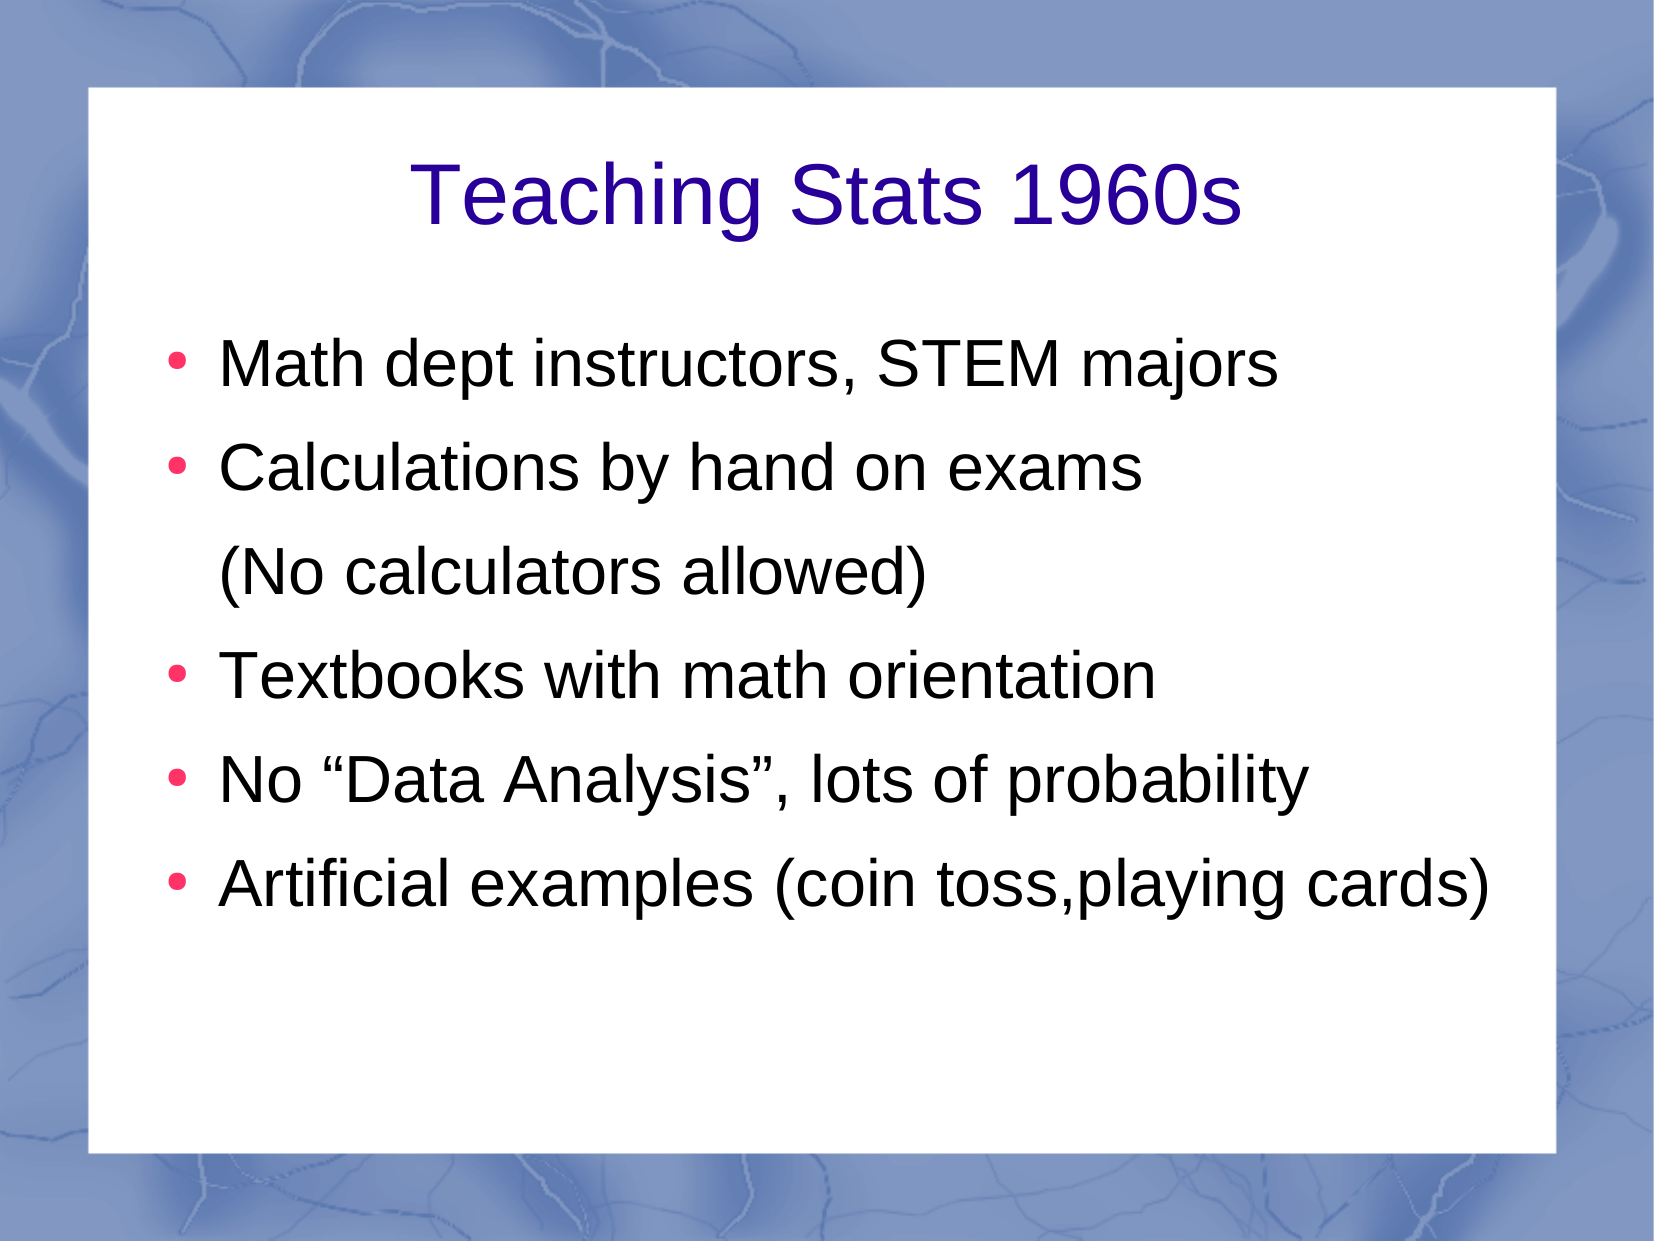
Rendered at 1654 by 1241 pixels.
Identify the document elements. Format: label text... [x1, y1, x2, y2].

list Math dept instructors, STEM majors Calculations by hand on exams (No calculators allowed) Textbooks with math orientation No “Data Analysis”, lots of probability Artificial examples (coin toss,playing cards) [147, 325, 1506, 1010]
picture [0, 0, 1654, 1241]
title Teaching Stats 1960s [118, 90, 1536, 298]
